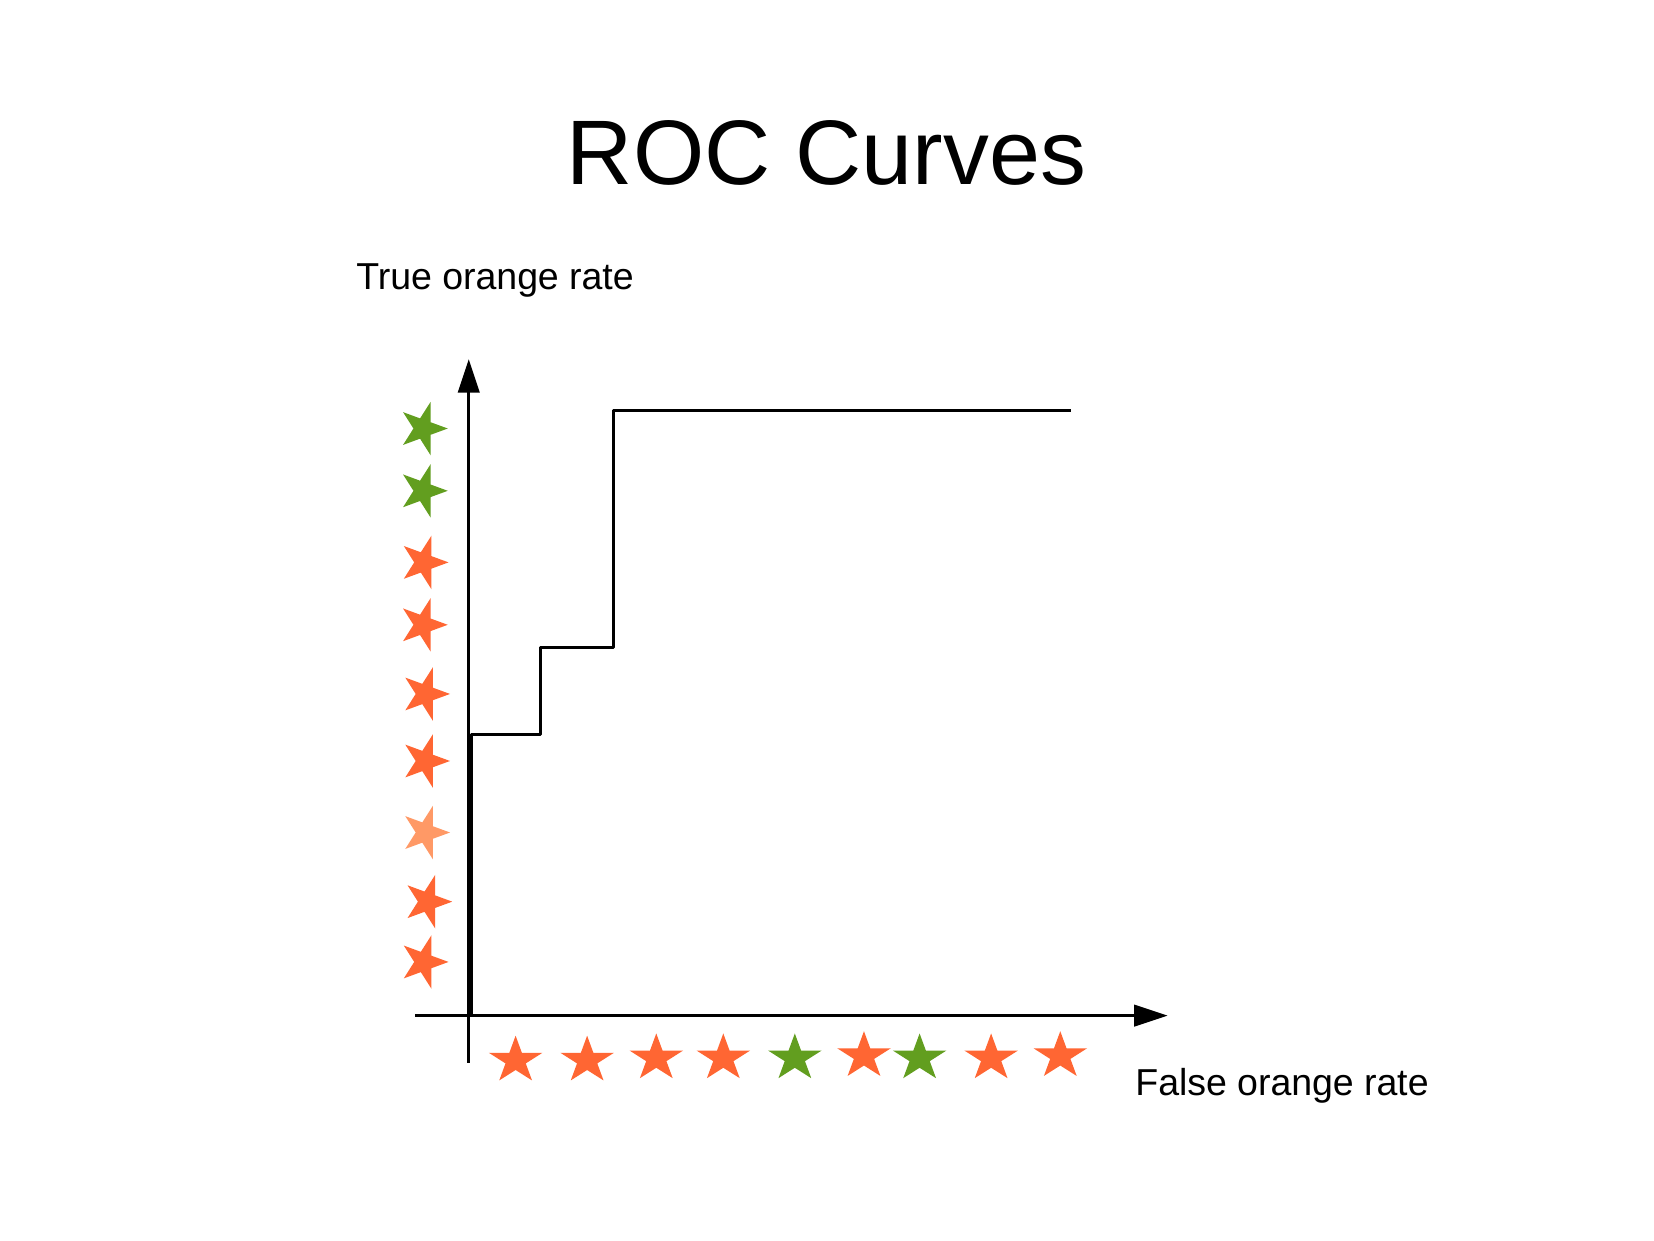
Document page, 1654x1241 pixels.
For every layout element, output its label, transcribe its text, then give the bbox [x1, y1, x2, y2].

text_box [964, 1033, 1018, 1079]
text_box [403, 464, 448, 518]
text_box [407, 874, 453, 929]
title ROC Curves [82, 56, 1571, 250]
text_box [488, 1035, 543, 1081]
text_box [405, 805, 451, 860]
text_box [768, 1033, 822, 1079]
text_box [403, 535, 449, 590]
text_box True orange rate [341, 247, 649, 305]
text_box [560, 1035, 614, 1081]
text_box [892, 1033, 947, 1079]
text_box [405, 734, 451, 788]
text_box [403, 401, 448, 456]
text_box [696, 1033, 751, 1079]
text_box [405, 667, 451, 721]
text_box [403, 598, 448, 652]
text_box [837, 1031, 891, 1076]
text_box [1033, 1031, 1088, 1076]
text_box False orange rate [1120, 1053, 1444, 1111]
text_box [403, 935, 449, 989]
text_box [629, 1033, 684, 1079]
